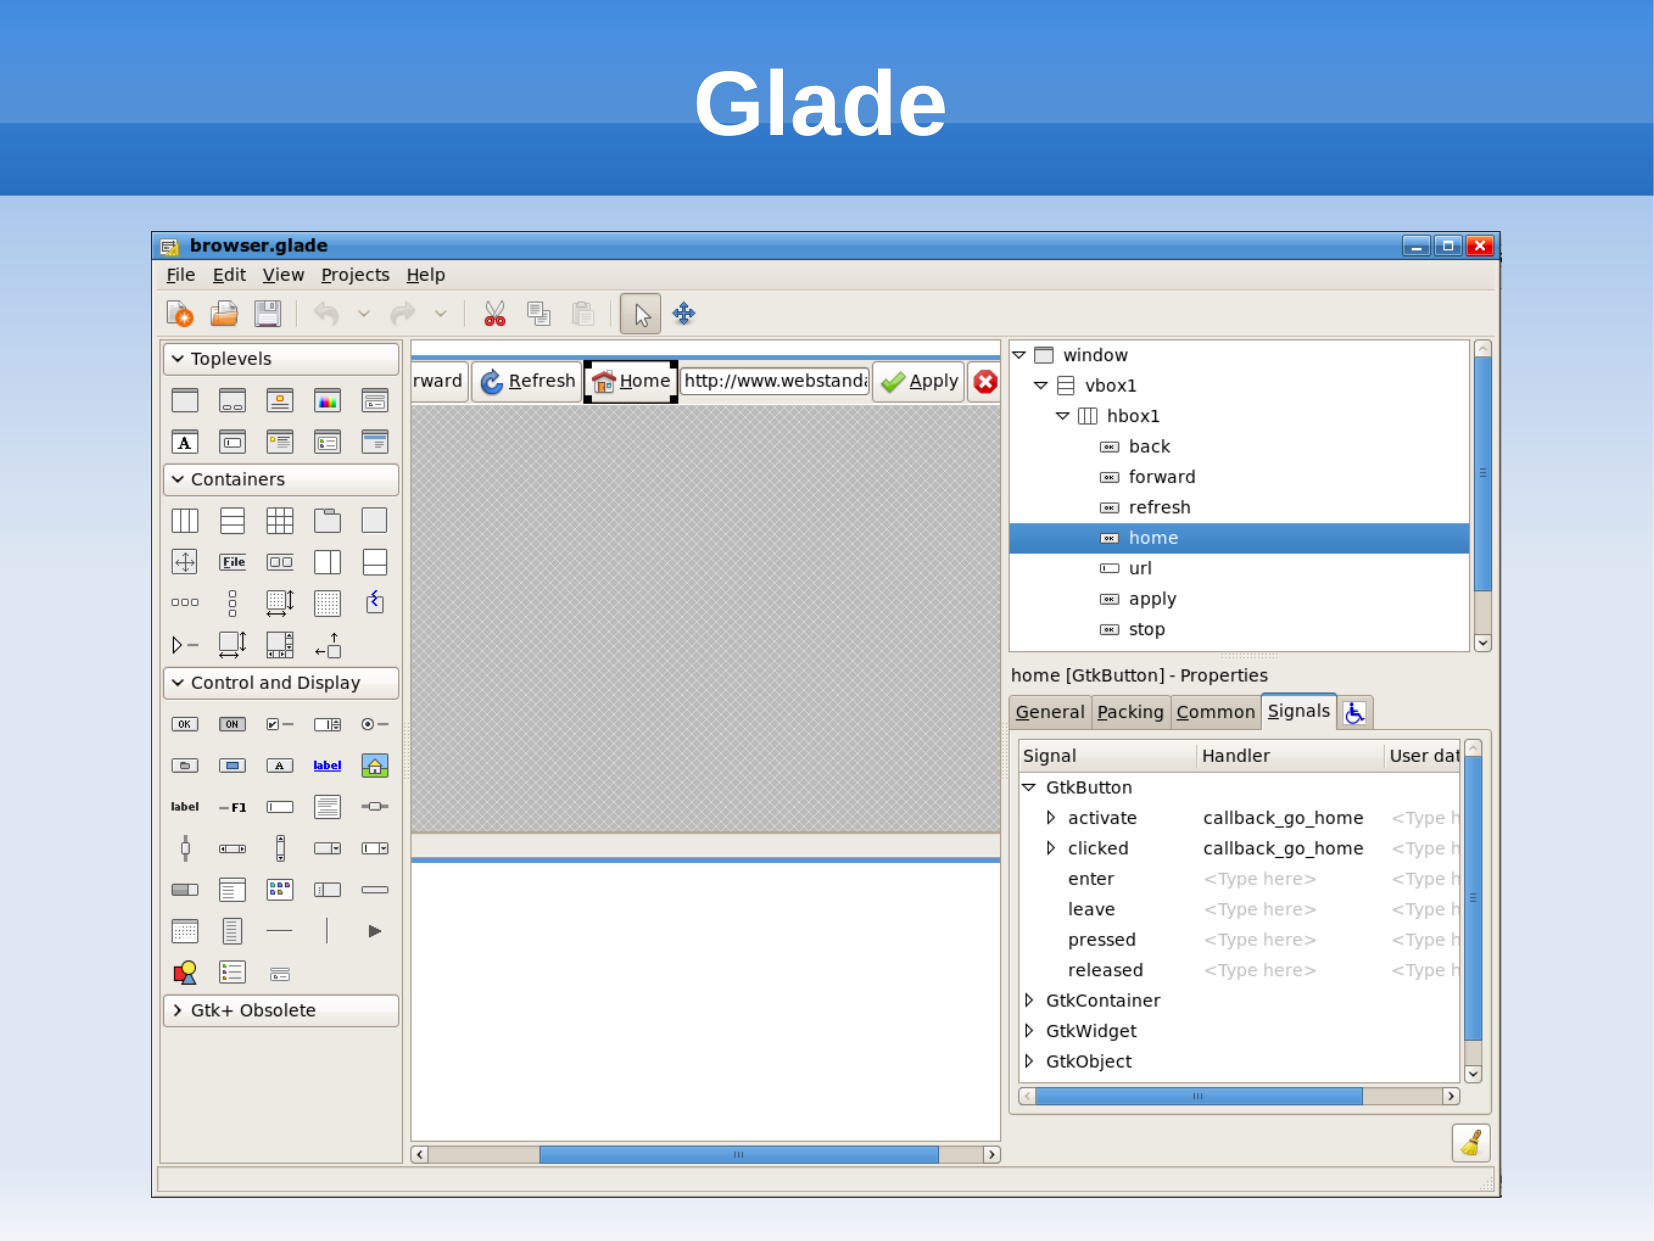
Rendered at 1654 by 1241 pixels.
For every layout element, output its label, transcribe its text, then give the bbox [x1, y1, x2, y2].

title Glade [76, 7, 1565, 200]
picture [0, 0, 1654, 1241]
